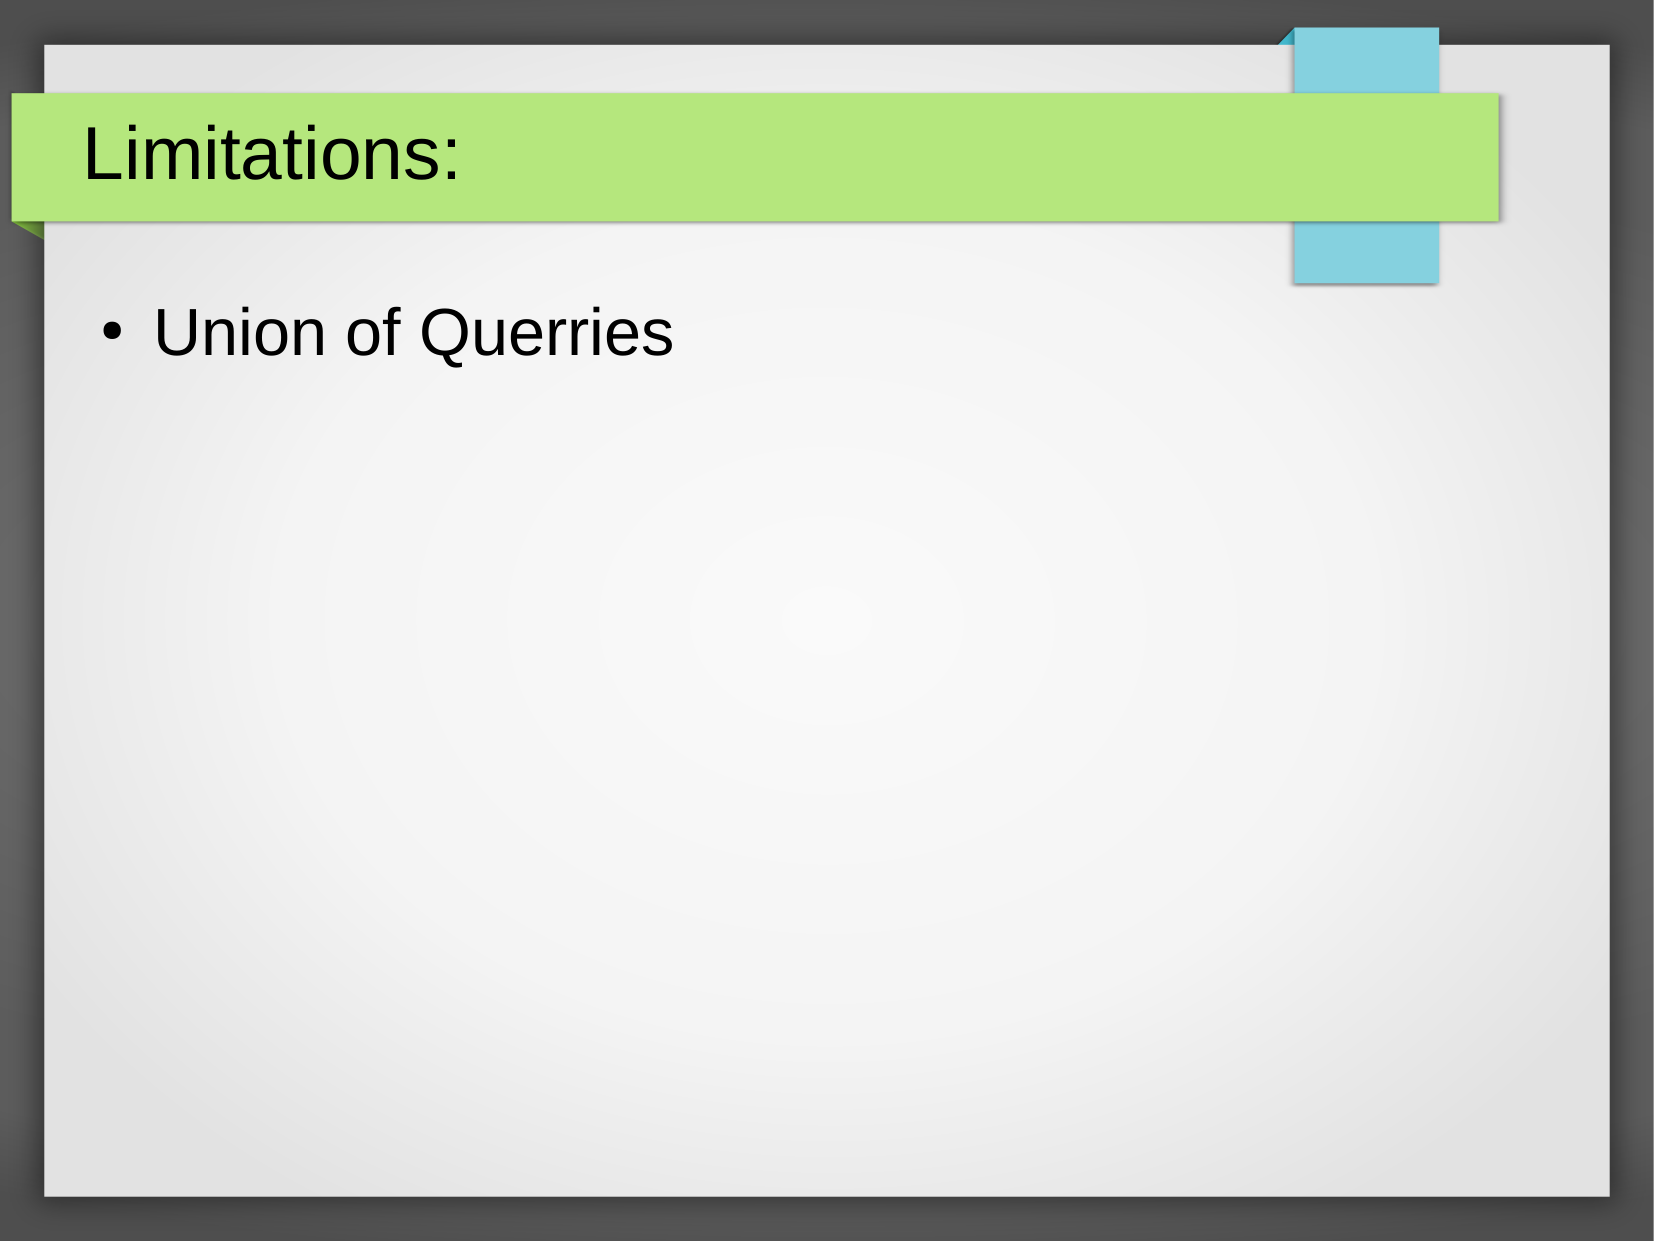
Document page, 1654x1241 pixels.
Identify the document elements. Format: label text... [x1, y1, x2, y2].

list Union of Querries [82, 295, 1571, 1015]
picture [0, 0, 1654, 1241]
title Limitations: [82, 94, 1264, 213]
